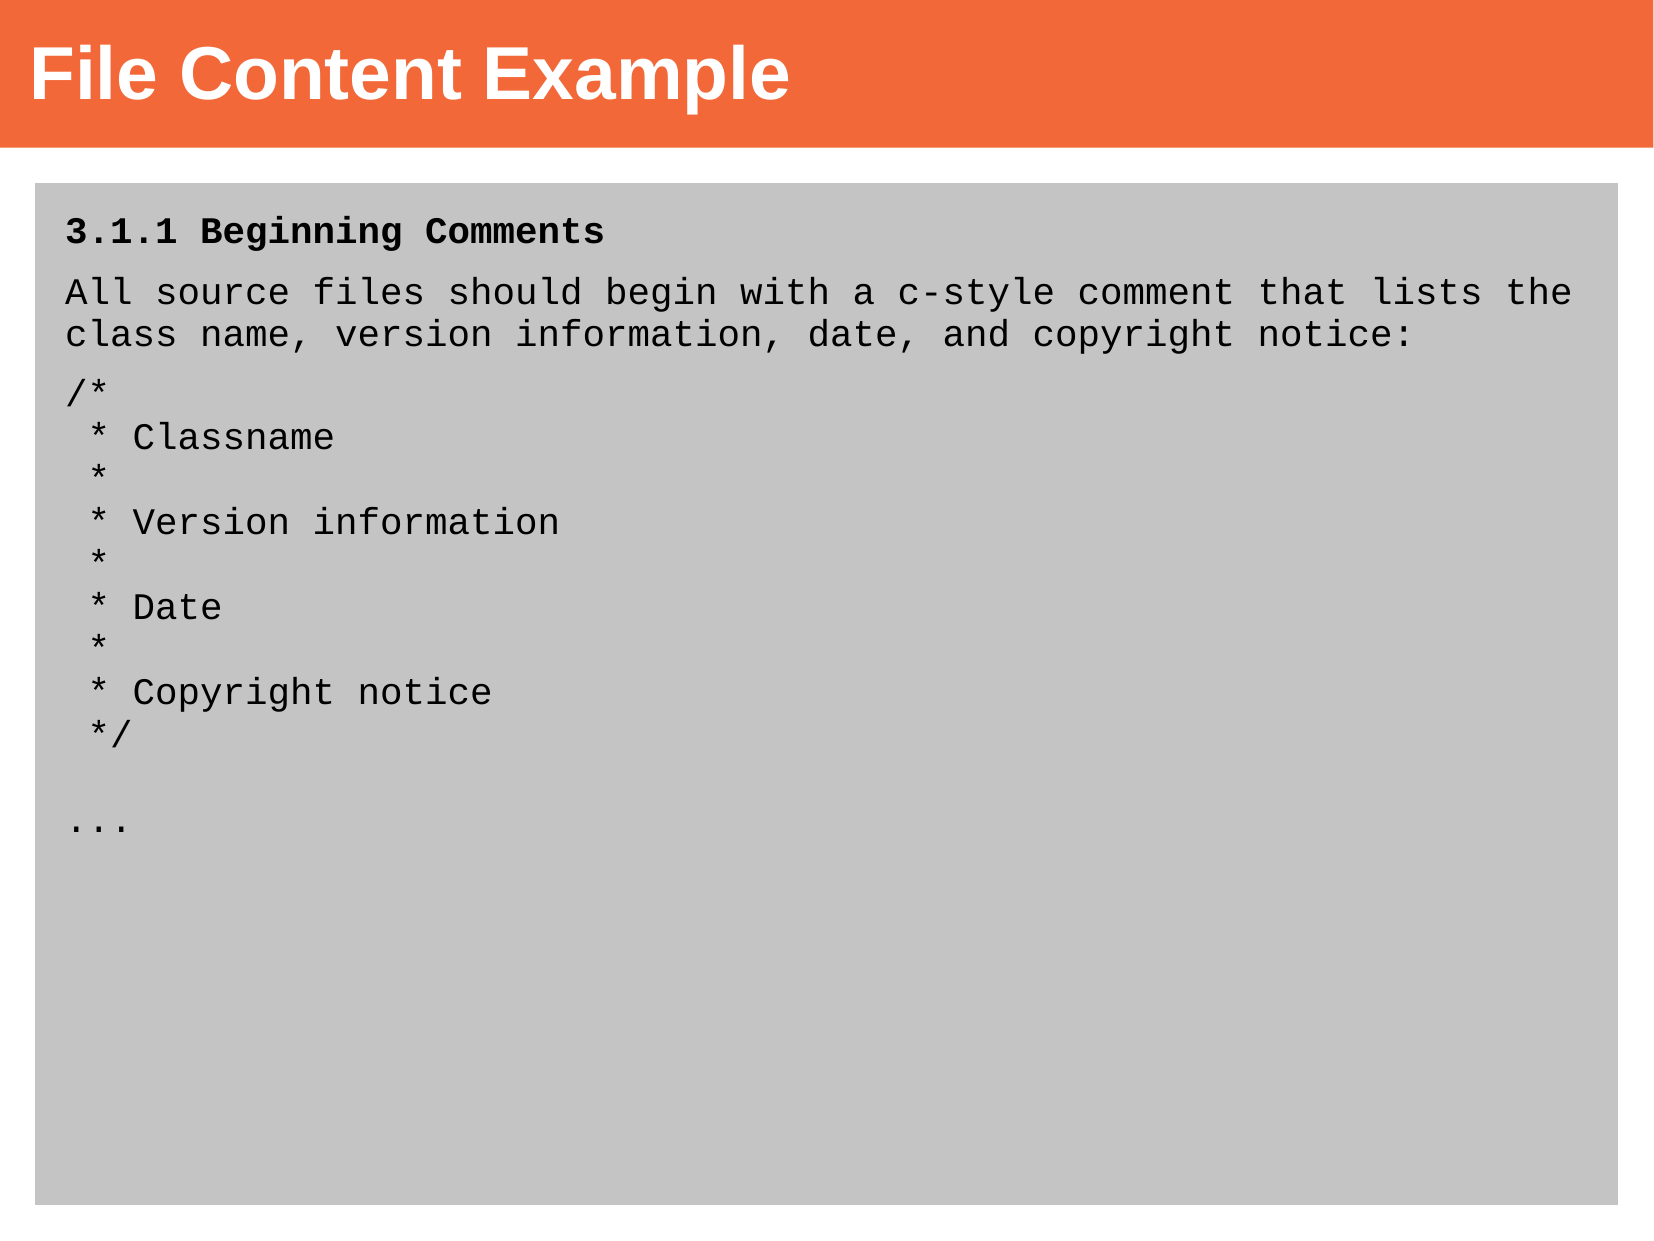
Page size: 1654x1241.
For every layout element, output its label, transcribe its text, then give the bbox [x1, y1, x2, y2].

title File Content Example [0, 0, 1654, 148]
list 3.1.1 Beginning Comments All source files should begin with a c-style comment that lists the class name, version information, date, and copyright notice: /* * Classname * * Version information * * Date * * Copyright notice */ ... [29, 177, 1625, 1211]
